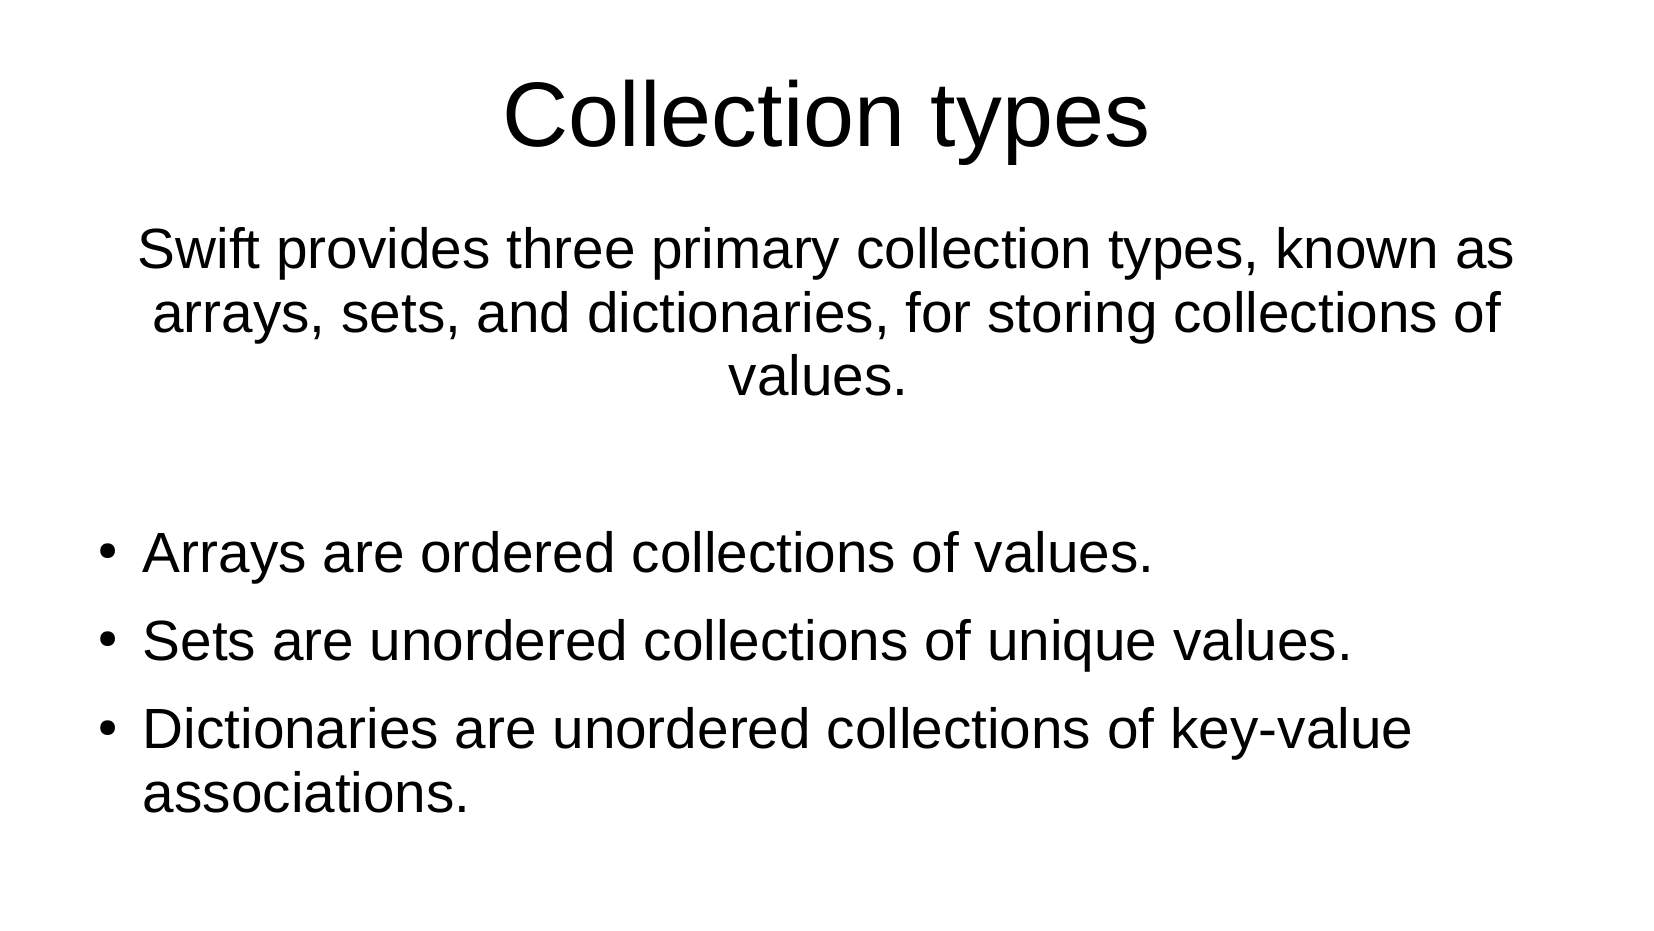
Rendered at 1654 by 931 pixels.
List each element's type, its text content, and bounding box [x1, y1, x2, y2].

title Collection types [82, 37, 1571, 193]
list Swift provides three primary collection types, known as arrays, sets, and dictionaries, for storing collections of values. Arrays are ordered collections of values. Sets are unordered collections of unique values. Dictionaries are unordered collections of key-value associations. [82, 217, 1571, 827]
